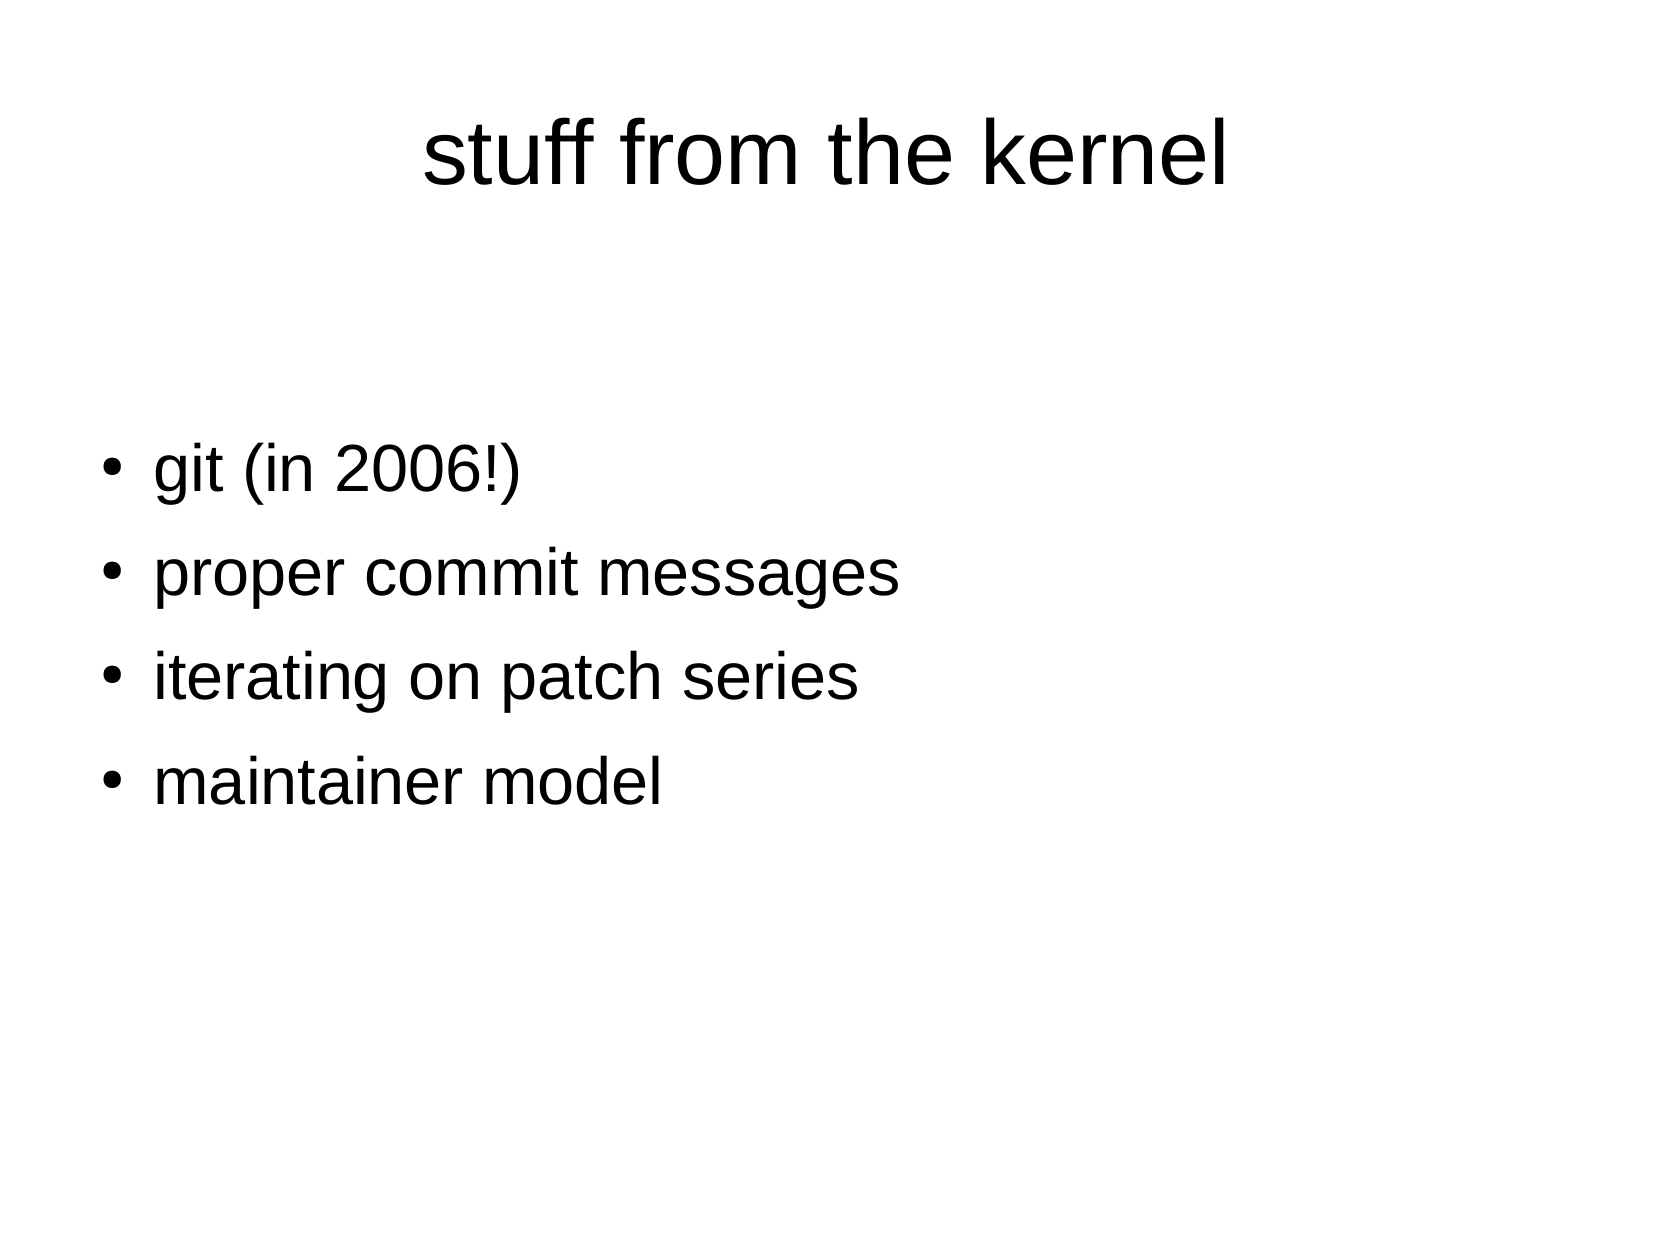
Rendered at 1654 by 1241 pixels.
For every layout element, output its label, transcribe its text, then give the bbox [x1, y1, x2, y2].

list git (in 2006!) proper commit messages iterating on patch series maintainer model [82, 431, 1571, 1021]
title stuff from the kernel [82, 49, 1571, 257]
